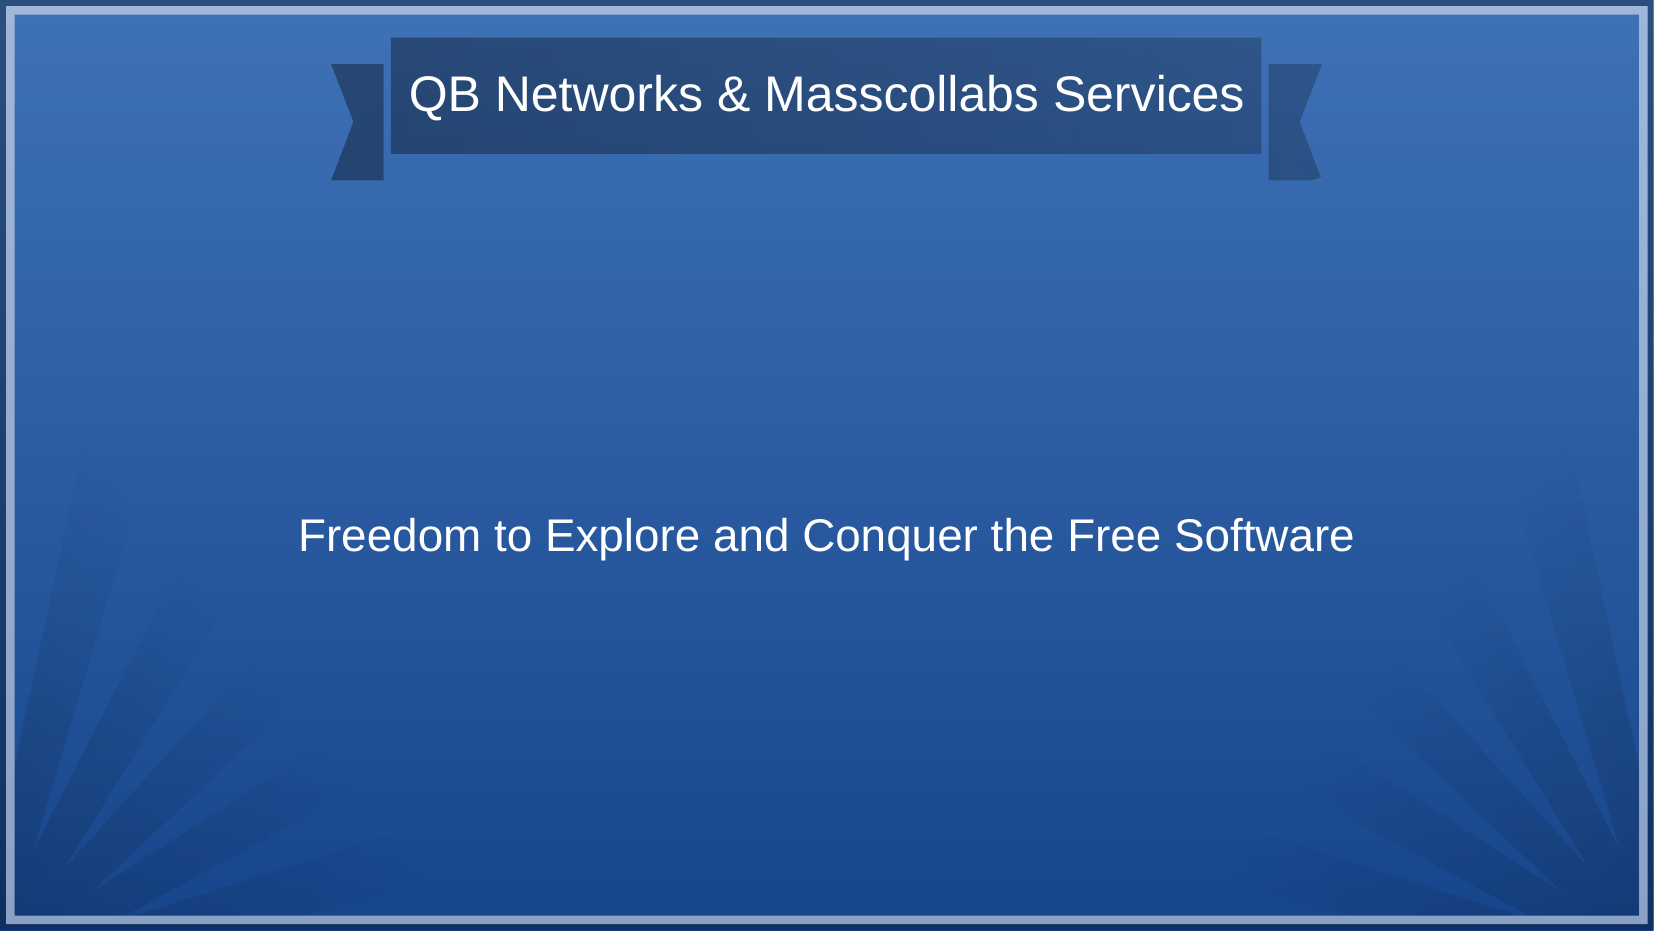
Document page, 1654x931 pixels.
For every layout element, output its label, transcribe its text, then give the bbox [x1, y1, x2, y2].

subtitle Freedom to Explore and Conquer the Free Software [82, 224, 1571, 848]
title QB Networks & Masscollabs Services [389, 35, 1264, 154]
